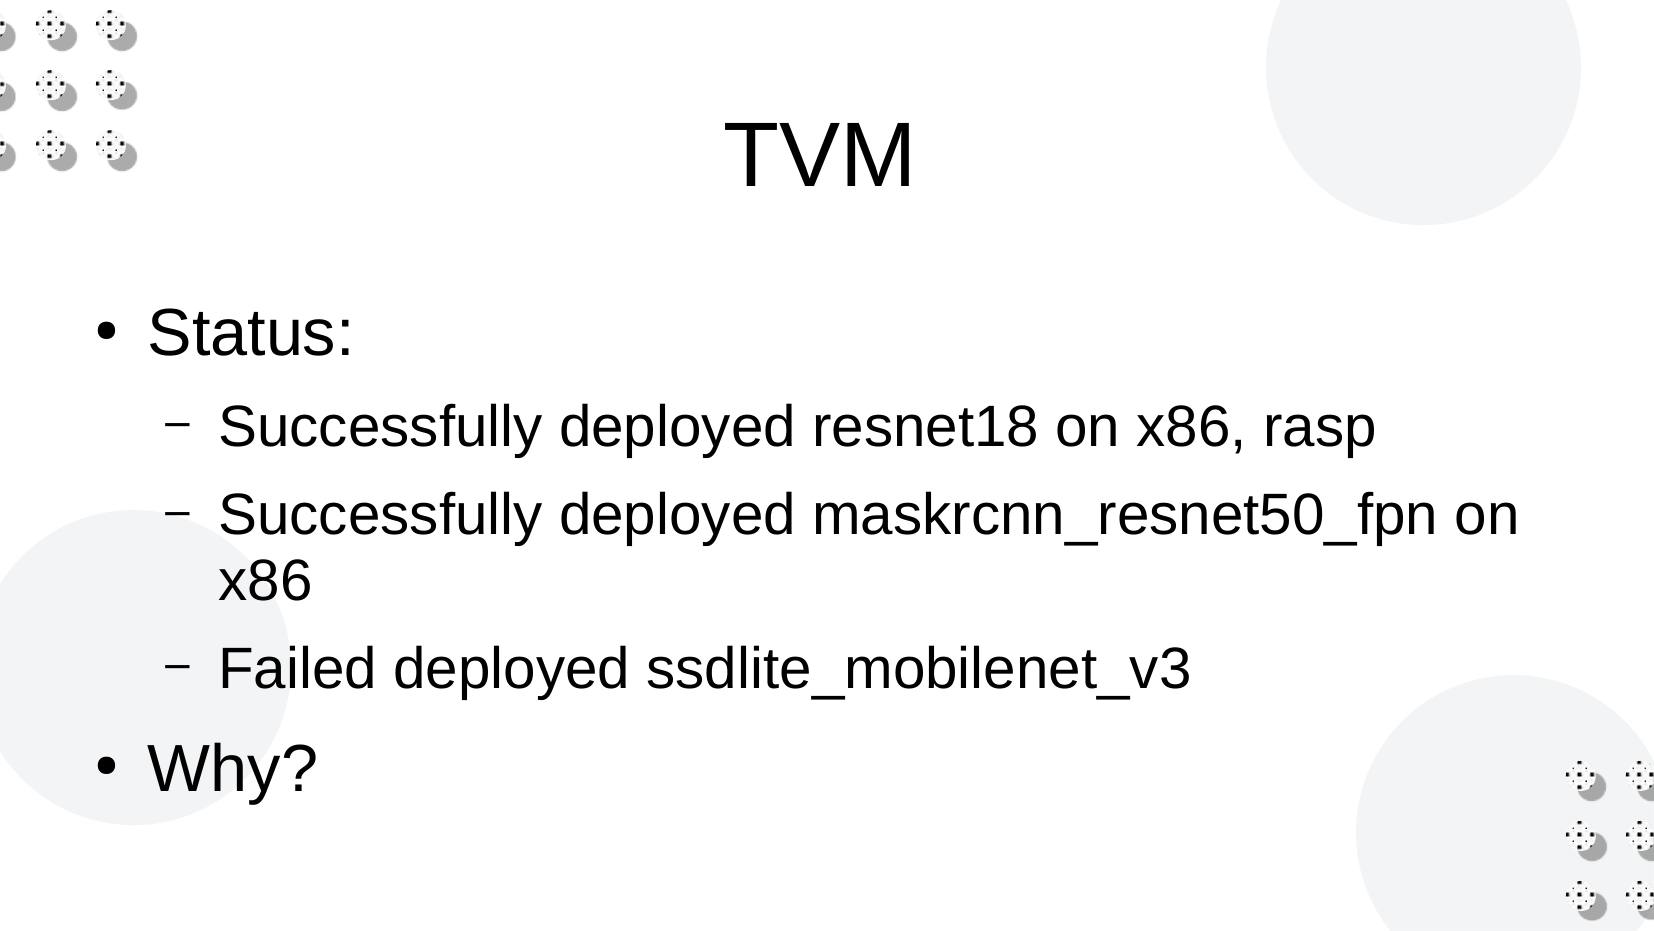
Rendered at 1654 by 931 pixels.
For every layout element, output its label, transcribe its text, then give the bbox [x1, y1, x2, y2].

picture [0, 73, 6, 98]
picture [1625, 760, 1654, 791]
picture [1625, 820, 1654, 851]
picture [0, 13, 6, 38]
picture [95, 10, 126, 41]
list Status: Successfully deployed resnet18 on x86, rasp Successfully deployed maskrcnn_resnet50_fpn on x86 Failed deployed ssdlite_mobilenet_v3 Why? [76, 295, 1565, 835]
title TVM [76, 76, 1565, 233]
picture [1565, 760, 1596, 791]
picture [1565, 880, 1596, 912]
picture [35, 10, 66, 41]
picture [1565, 820, 1596, 851]
picture [0, 133, 7, 158]
picture [1625, 880, 1654, 911]
picture [35, 70, 66, 101]
picture [99, 70, 123, 76]
picture [35, 130, 67, 161]
